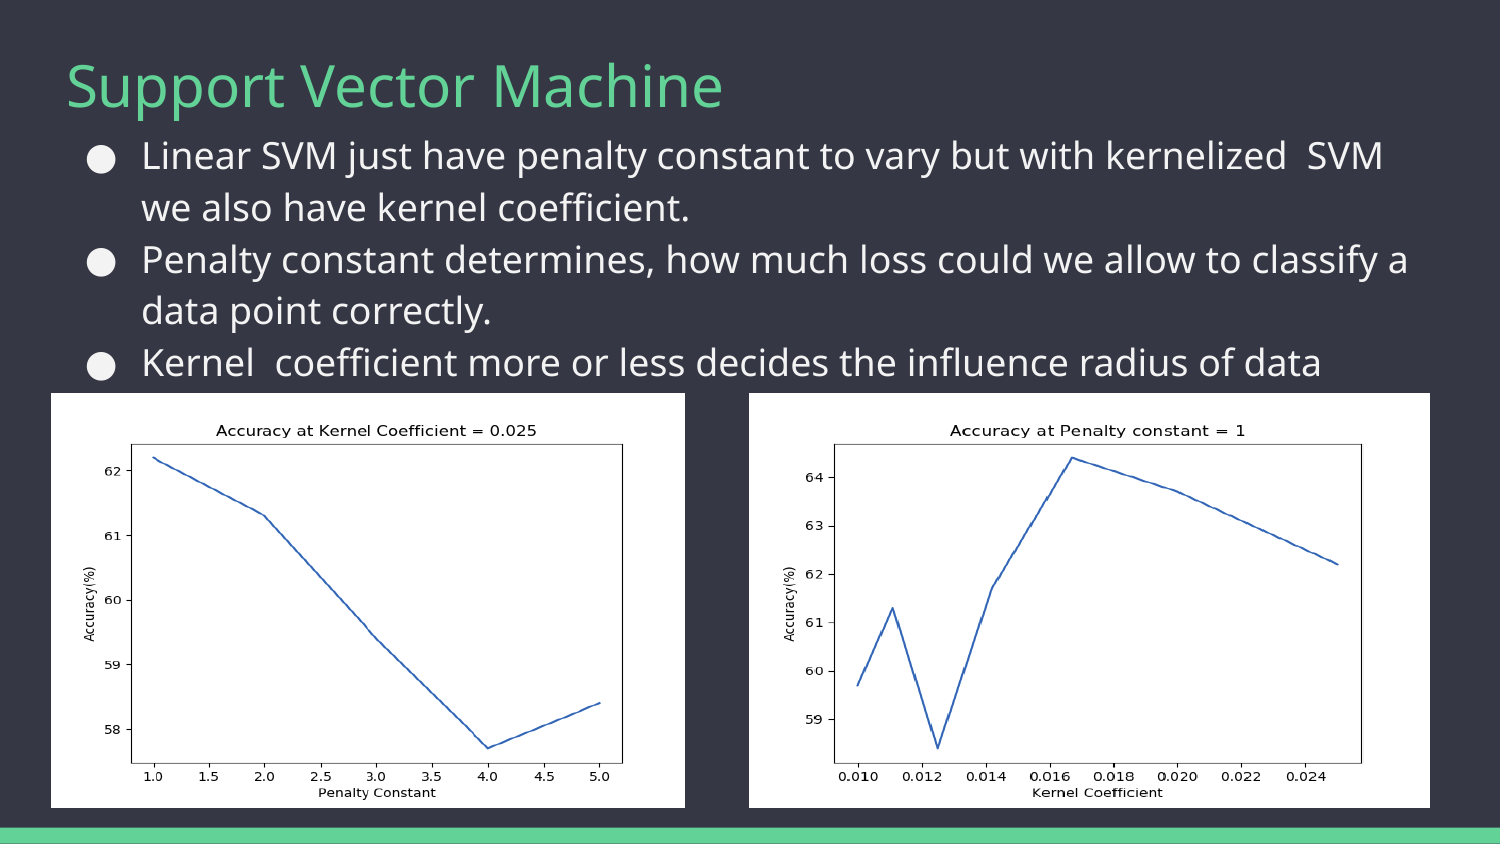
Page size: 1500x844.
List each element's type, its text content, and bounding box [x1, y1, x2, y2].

picture [749, 393, 1430, 808]
title Support Vector Machine [51, 33, 1449, 110]
picture [51, 393, 685, 808]
list Linear SVM just have penalty constant to vary but with kernelized SVM we also have kernel coefficient. Penalty constant determines, how much loss could we allow to classify a data point correctly. Kernel coefficient more or less decides the influence radius of data point. [51, 110, 1449, 671]
